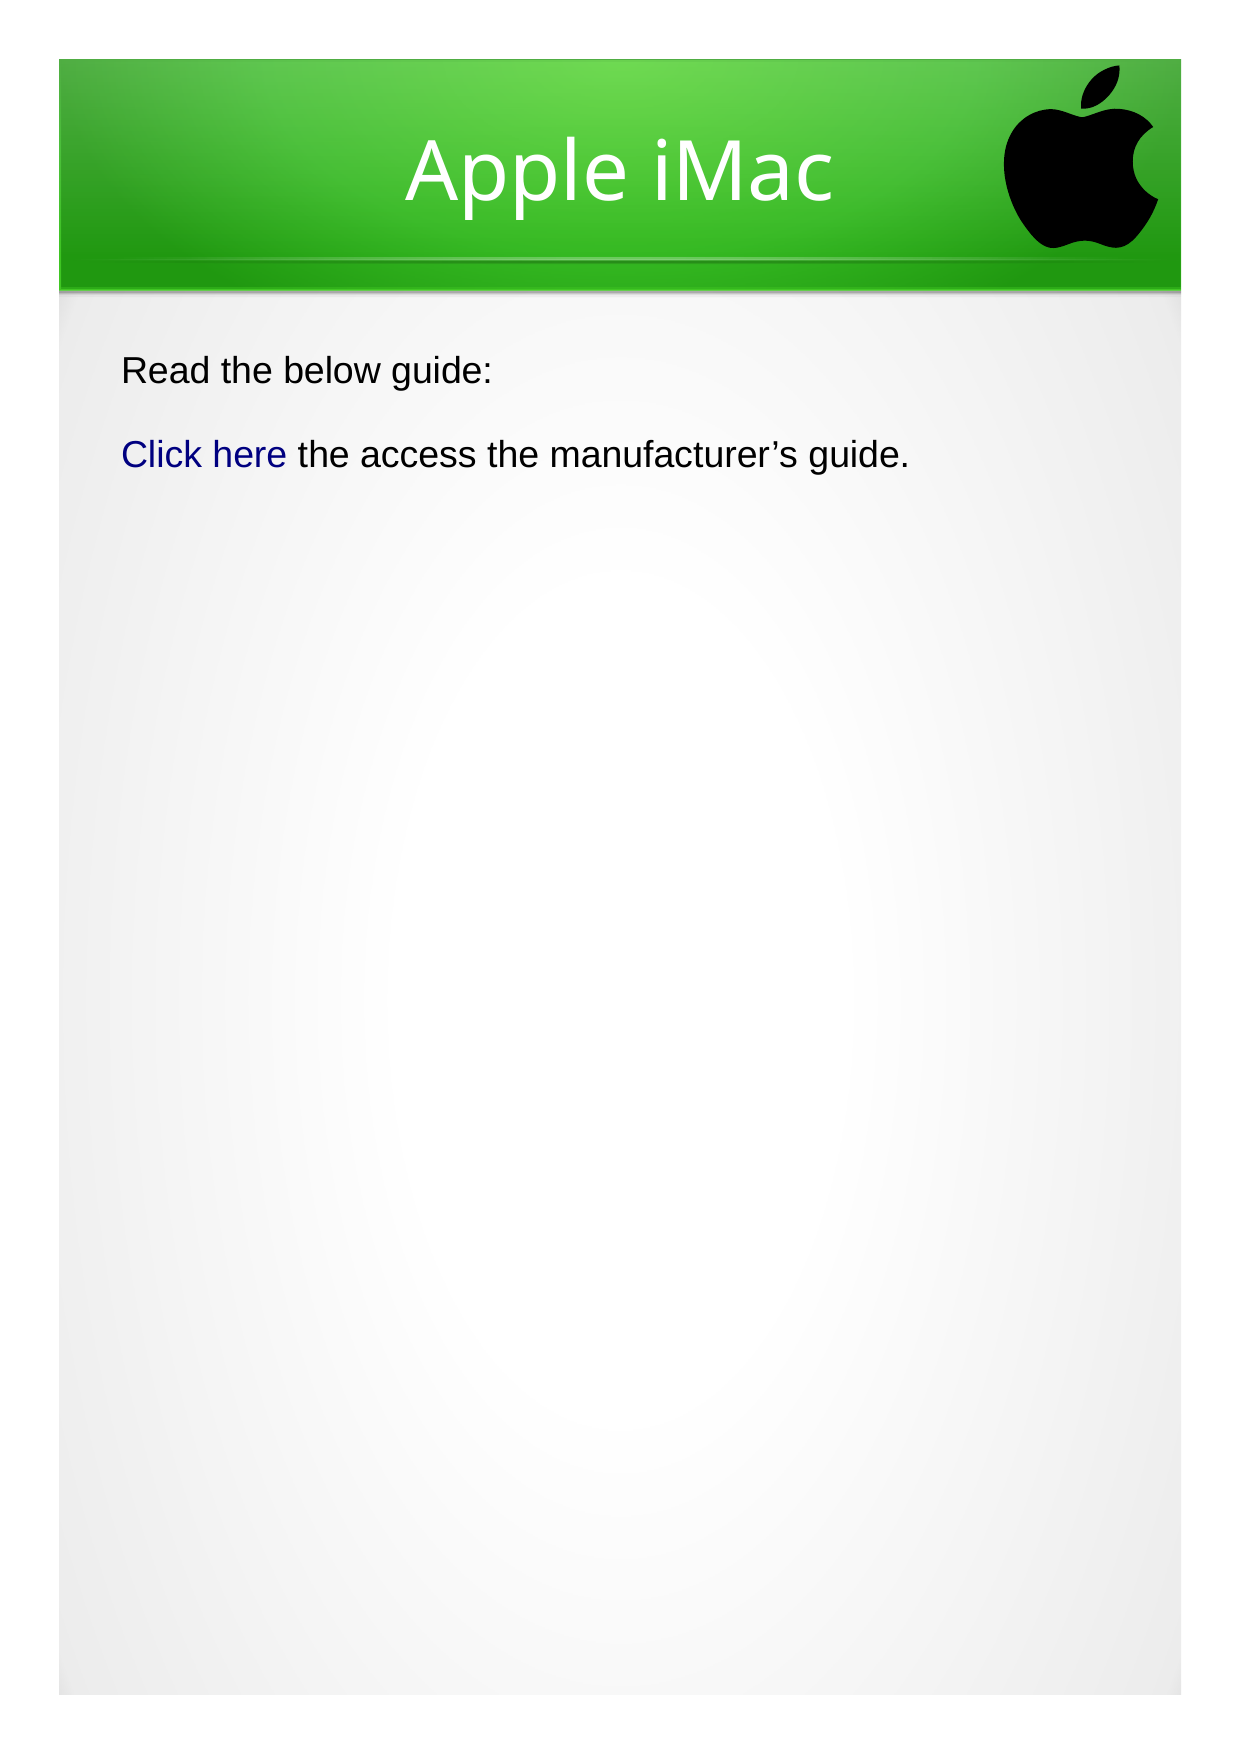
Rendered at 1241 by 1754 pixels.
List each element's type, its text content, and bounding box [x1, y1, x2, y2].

text_box Read the below guide: Click here the access the manufacturer’s guide. [106, 342, 1134, 988]
picture [59, 59, 1182, 1695]
title Apple iMac [115, 74, 1125, 262]
